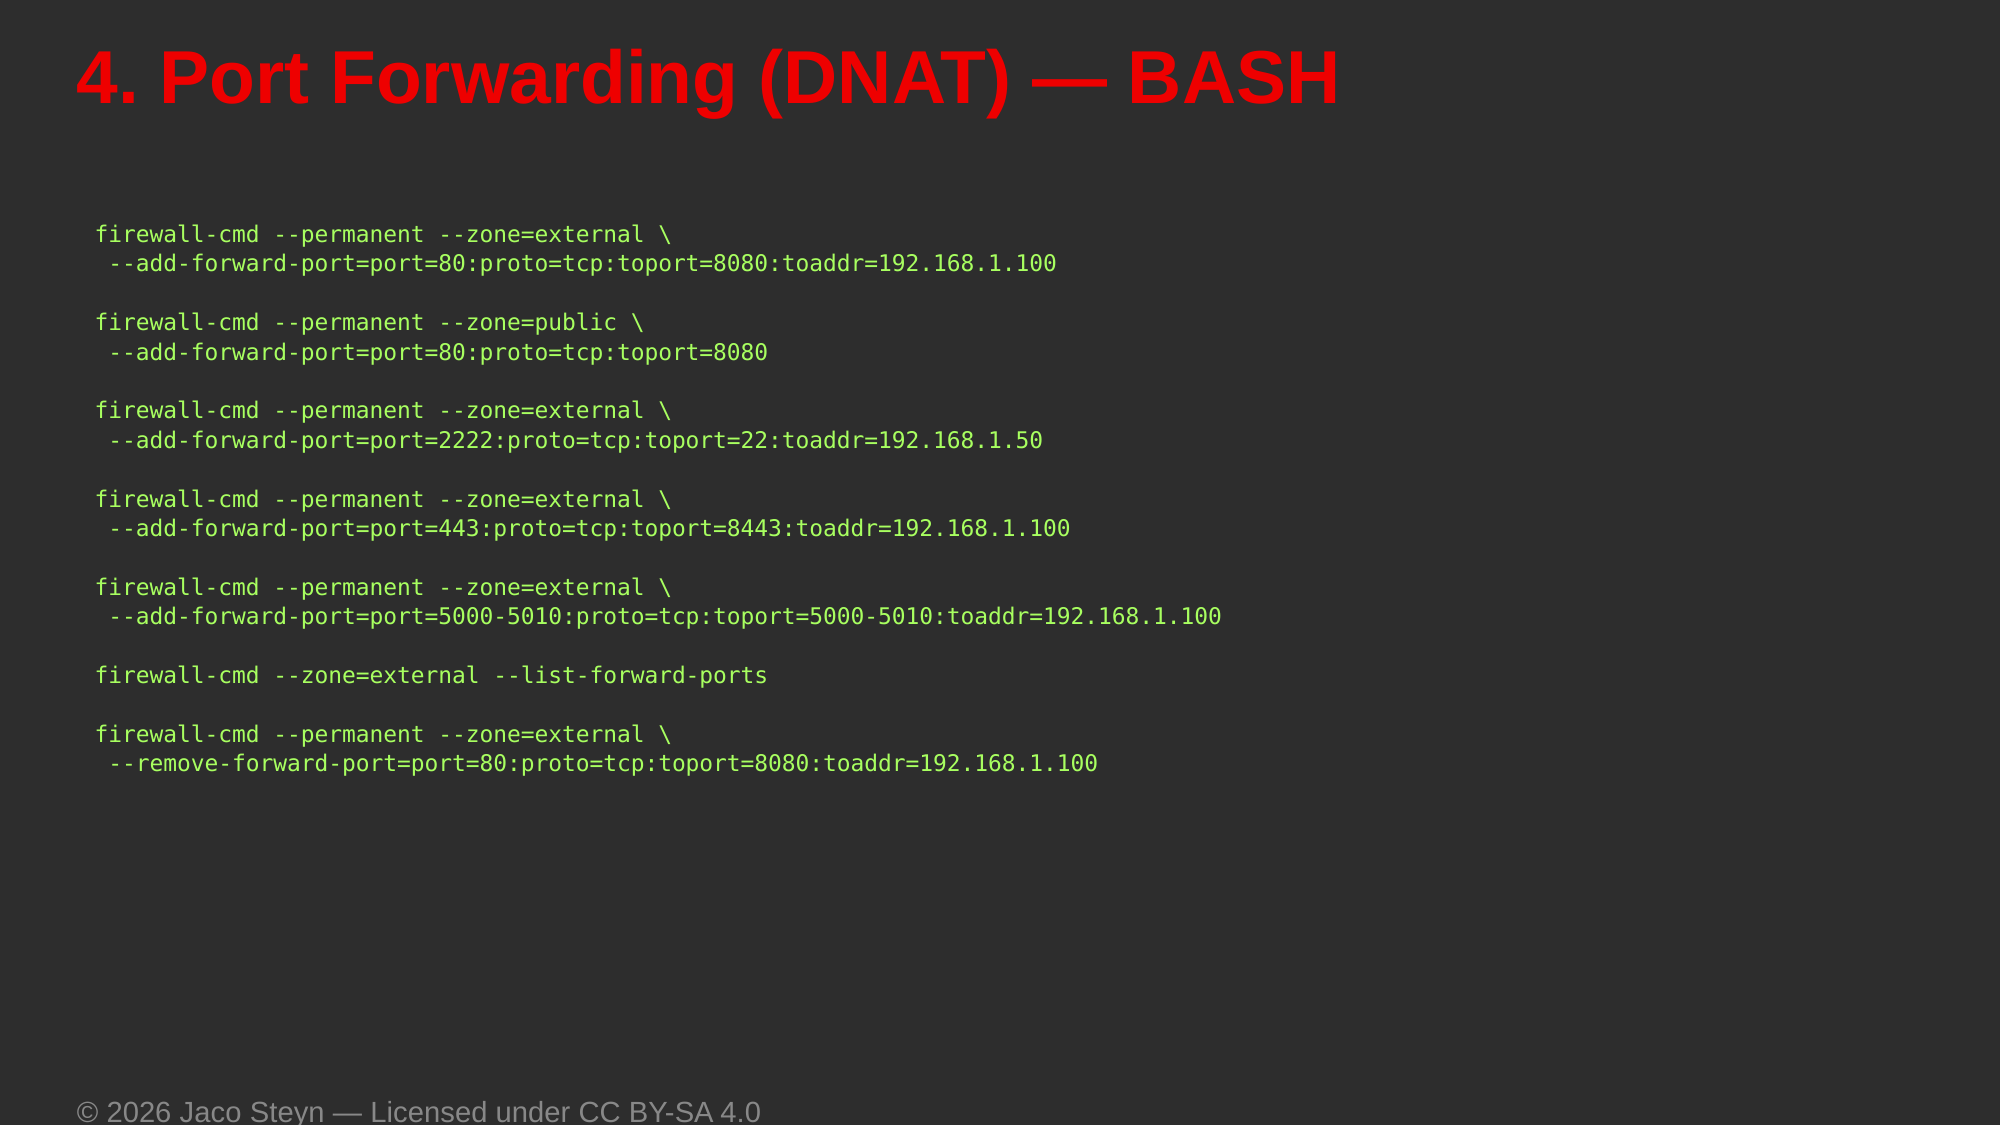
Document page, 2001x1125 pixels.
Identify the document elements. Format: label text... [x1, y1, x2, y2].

text_box firewall-cmd --permanent --zone=external \ --add-forward-port=port=80:proto=tcp:toport=8080:toaddr=192.168.1.100 firewall-cmd --permanent --zone=public \ --add-forward-port=port=80:proto=tcp:toport=8080 firewall-cmd --permanent --zone=external \ --add-forward-port=port=2222:proto=tcp:toport=22:toaddr=192.168.1.50 firewall-cmd --permanent --zone=external \ --add-forward-port=port=443:proto=tcp:toport=8443:toaddr=192.168.1.100 firewall-cmd --permanent --zone=external \ --add-forward-port=port=5000-5010:proto=tcp:toport=5000-5010:toaddr=192.168.1.100 firewall-cmd --zone=external --list-forward-ports firewall-cmd --permanent --zone=external \ --remove-forward-port=port=80:proto=tcp:toport=8080:toaddr=192.168.1.100 [59, 194, 1942, 1052]
text_box 4. Port Forwarding (DNAT) — BASH [59, 23, 1942, 178]
text_box © 2026 Jaco Steyn — Licensed under CC BY-SA 4.0 [59, 1083, 1942, 1120]
